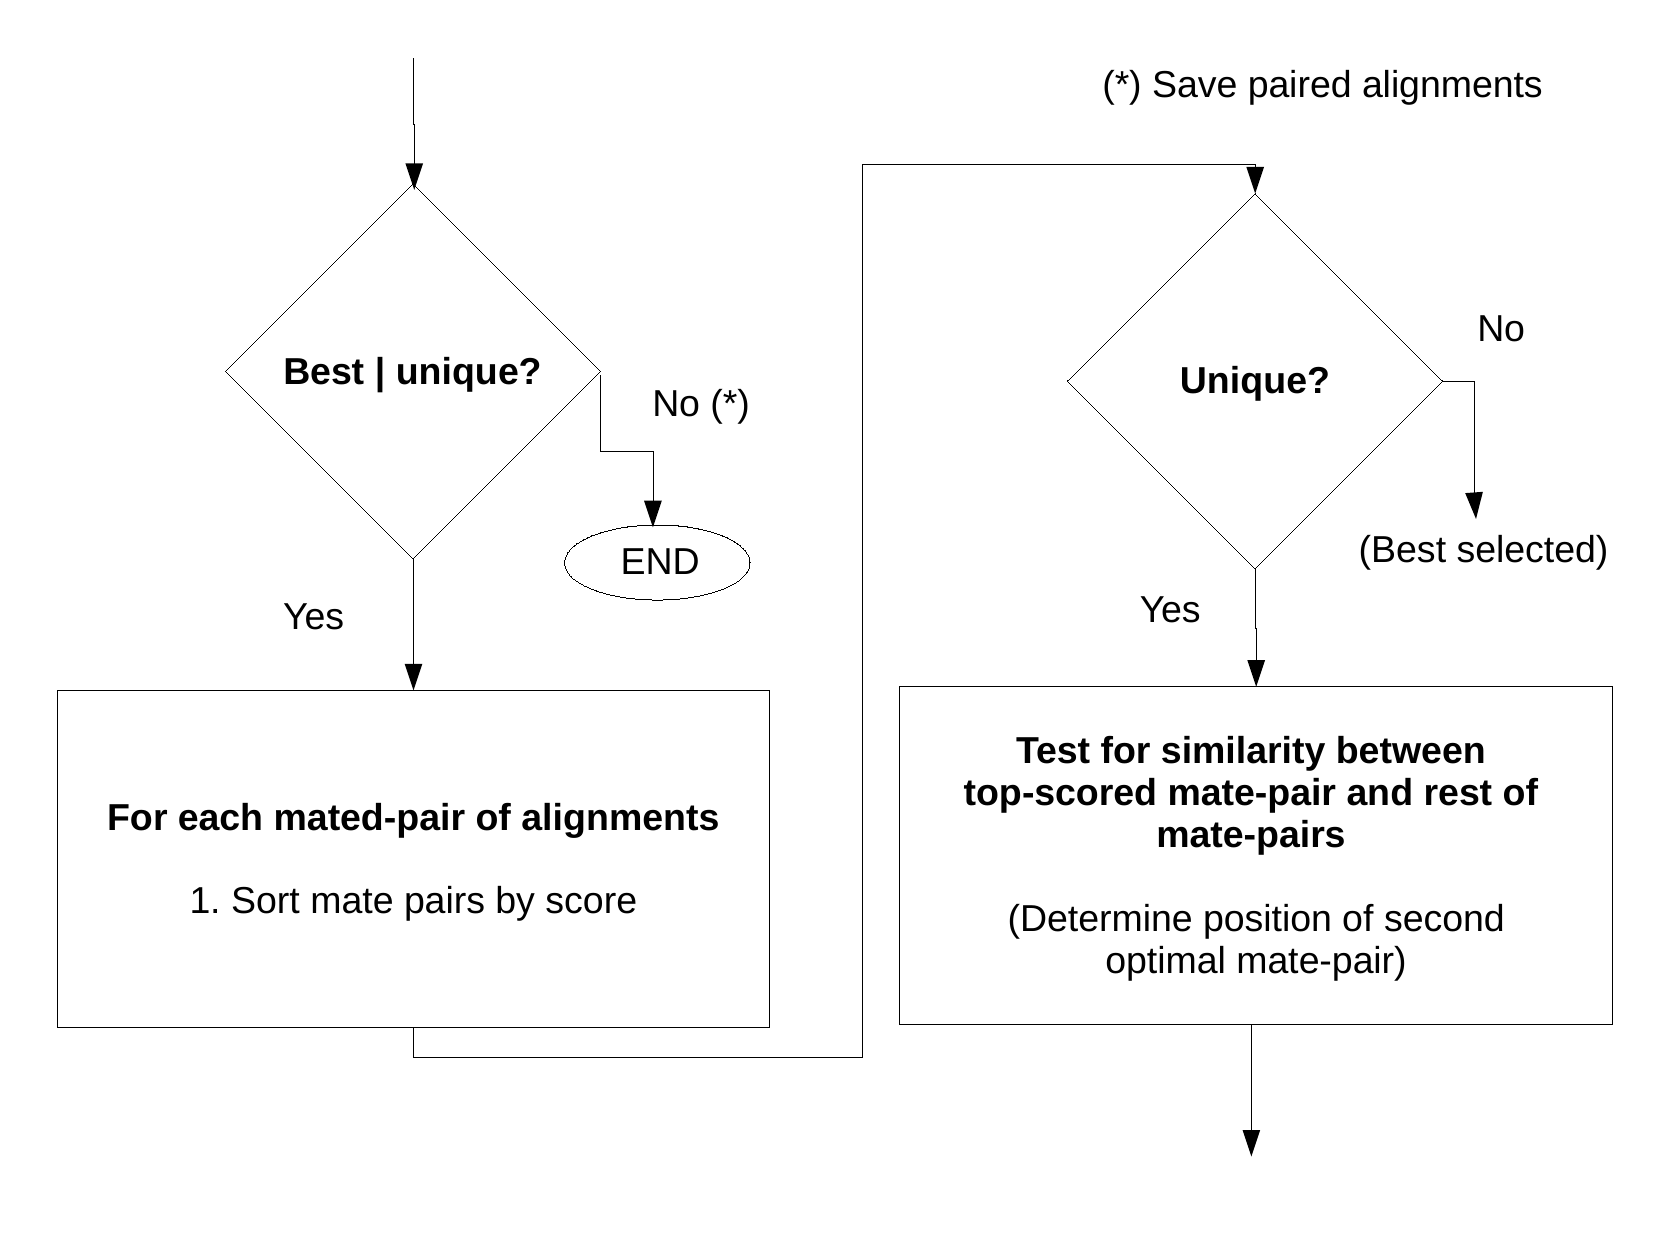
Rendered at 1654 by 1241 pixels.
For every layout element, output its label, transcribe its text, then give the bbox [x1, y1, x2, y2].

text_box Yes [1125, 580, 1238, 638]
text_box For each mated-pair of alignments 1. Sort mate pairs by score [57, 690, 770, 1028]
text_box END [605, 532, 715, 590]
text_box Unique? [1067, 193, 1443, 569]
text_box (Best selected) [1343, 521, 1624, 578]
text_box No [1462, 300, 1576, 357]
text_box No (*) [637, 375, 826, 432]
text_box Yes [268, 588, 381, 646]
text_box Test for similarity between top-scored mate-pair and rest of mate-pairs (Determine position of second optimal mate-pair) [899, 686, 1613, 1025]
text_box Best | unique? [225, 184, 601, 559]
text_box (*) Save paired alignments [1087, 55, 1573, 113]
